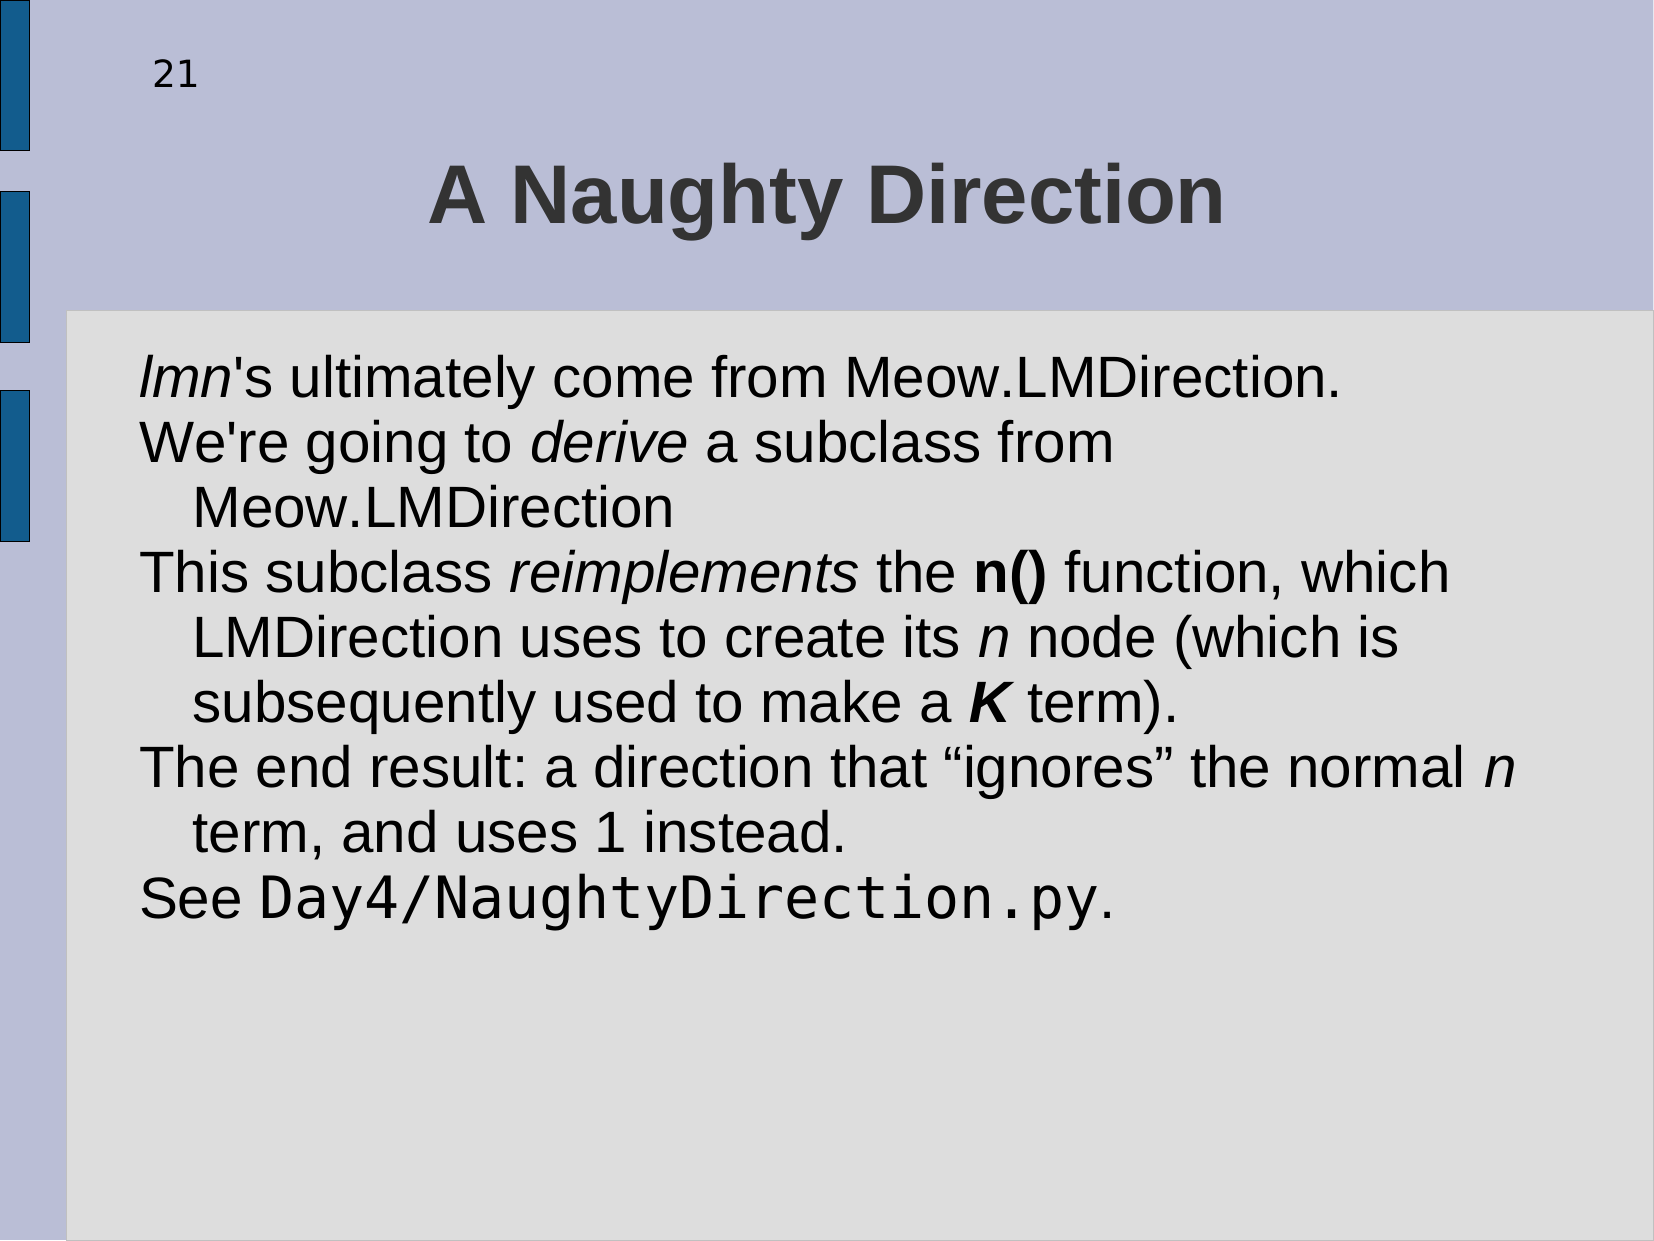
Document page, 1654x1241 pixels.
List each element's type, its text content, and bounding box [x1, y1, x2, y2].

text_box <number> [139, 45, 374, 119]
list lmn's ultimately come from Meow.LMDirection. We're going to derive a subclass from Meow.LMDirection This subclass reimplements the n() function, which LMDirection uses to create its n node (which is subsequently used to make a K term). The end result: a direction that “ignores” the normal n term, and uses 1 instead. See Day4/NaughtyDirection.py. [121, 344, 1595, 1112]
title A Naughty Direction [121, 91, 1534, 299]
